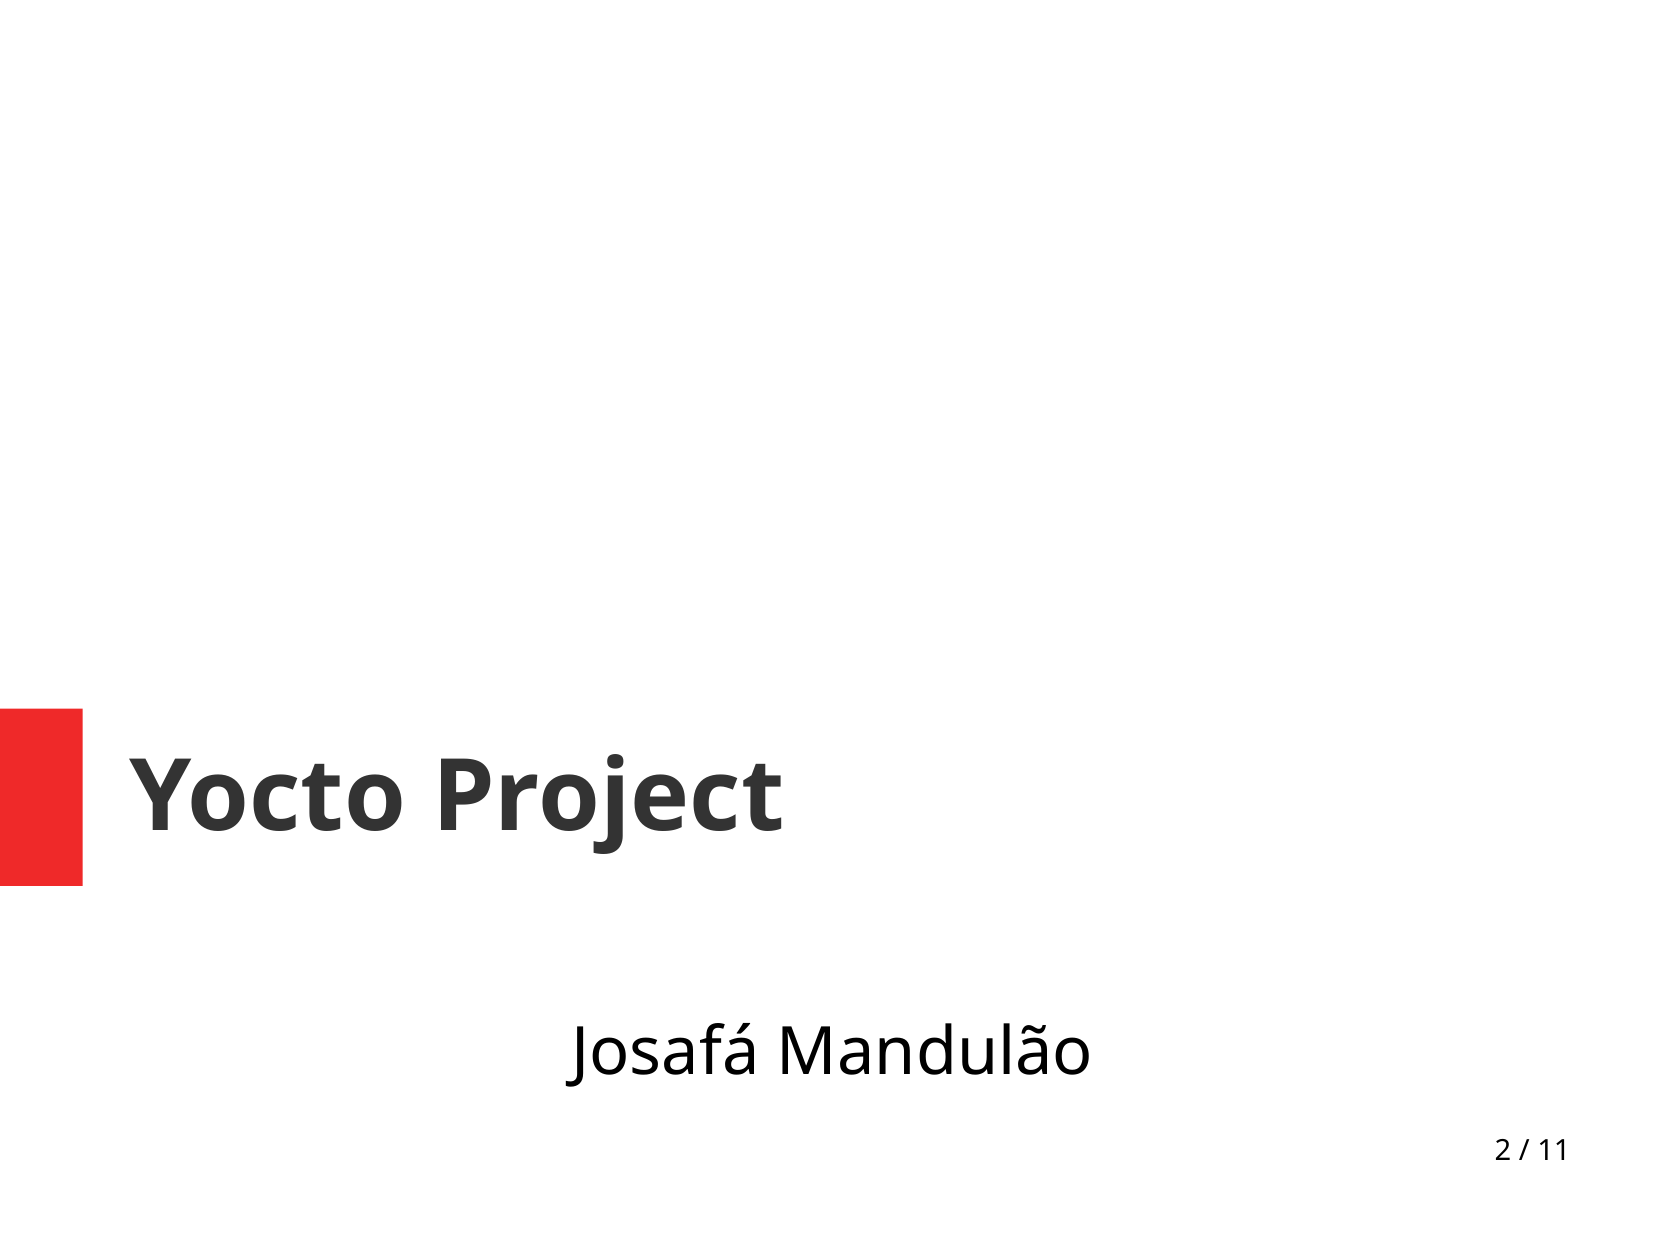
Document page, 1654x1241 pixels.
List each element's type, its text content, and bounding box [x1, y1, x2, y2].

subtitle Josafá Mandulão [129, 968, 1536, 1130]
title Yocto Project [129, 655, 1536, 928]
